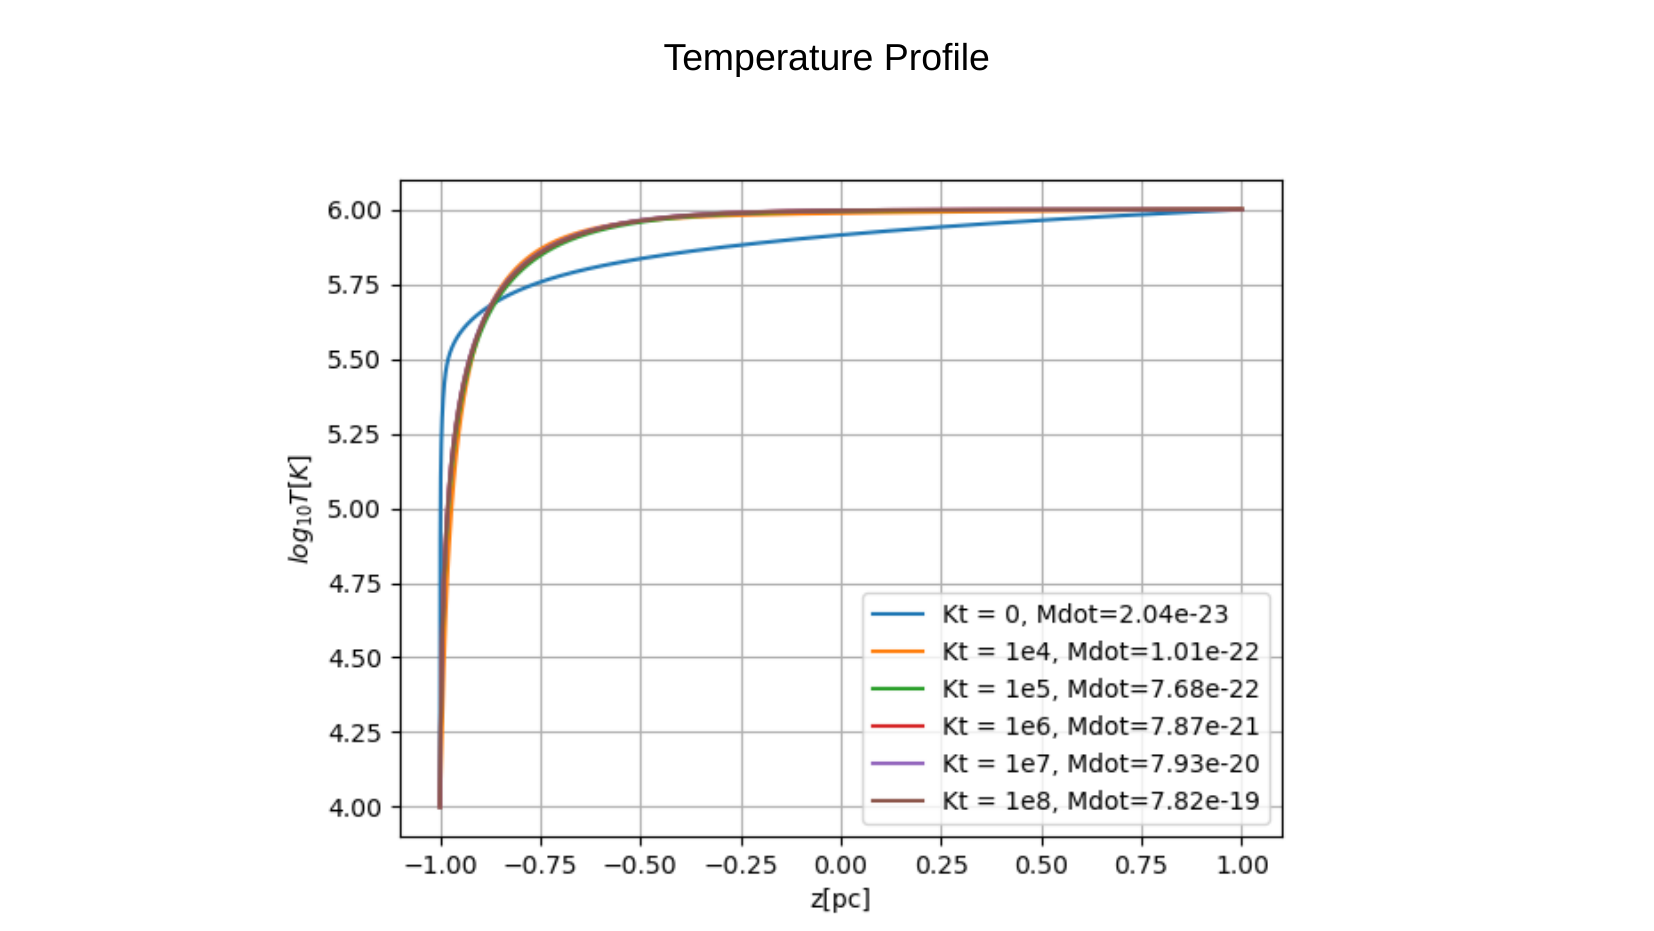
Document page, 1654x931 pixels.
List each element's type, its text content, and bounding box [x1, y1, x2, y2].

picture [258, 77, 1396, 931]
text_box Temperature Profile [590, 29, 1063, 77]
